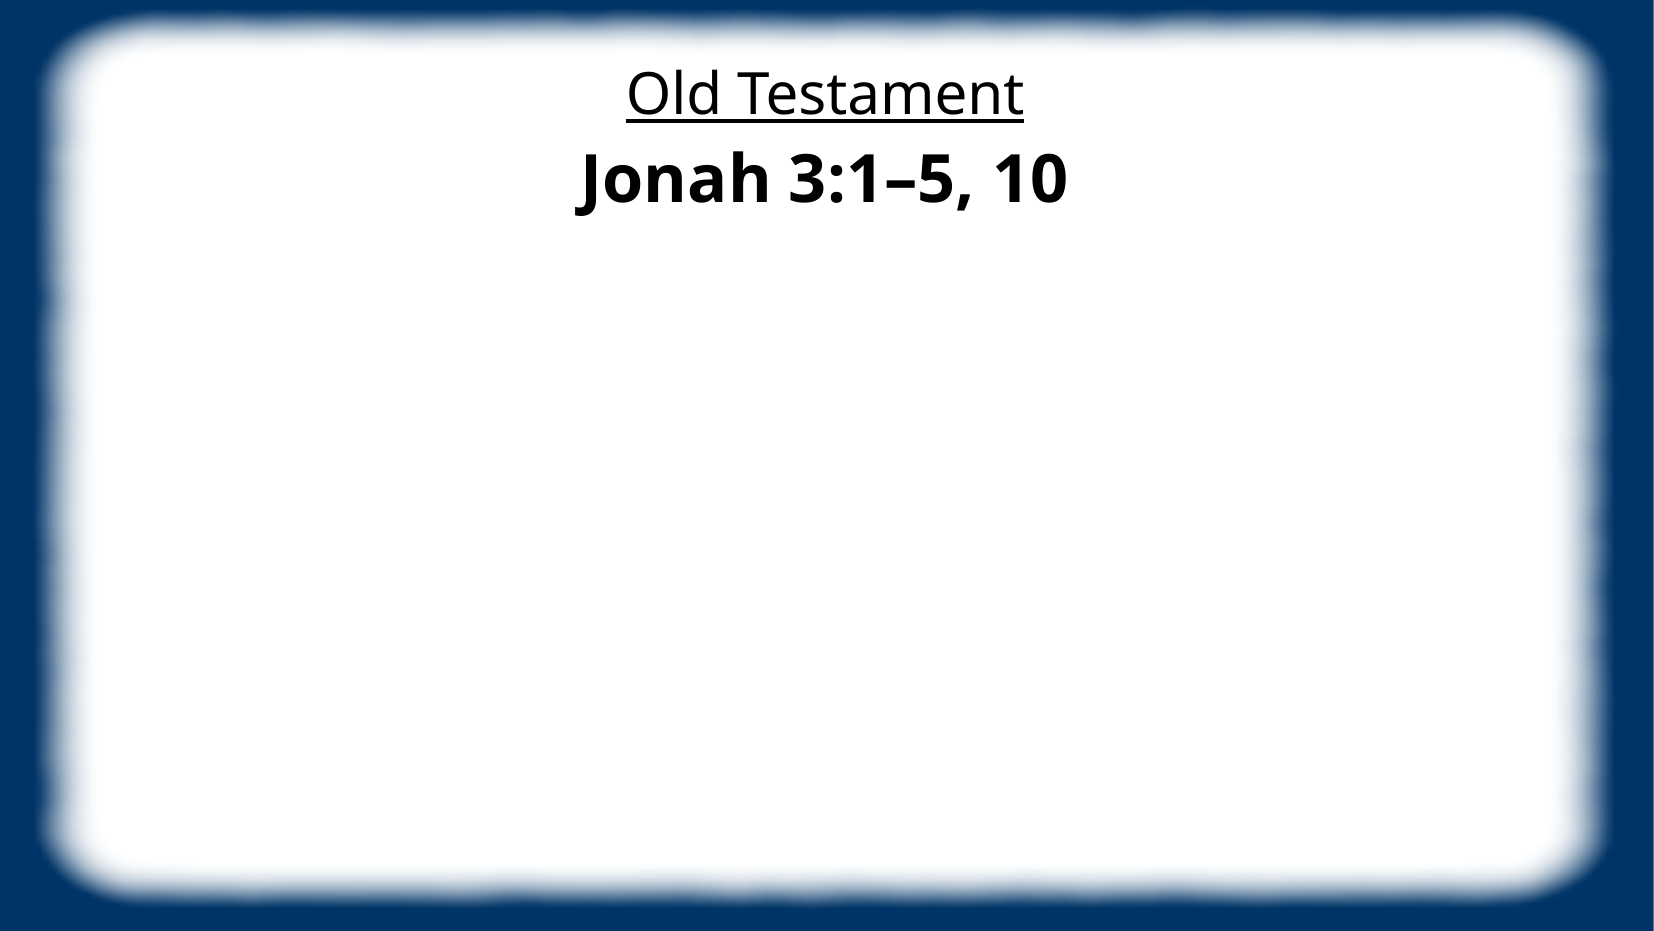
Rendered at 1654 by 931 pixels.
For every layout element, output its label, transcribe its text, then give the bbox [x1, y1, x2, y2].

picture [0, 0, 1654, 931]
text_box Old Testament Jonah 3:1–5, 10 [60, 45, 1591, 226]
